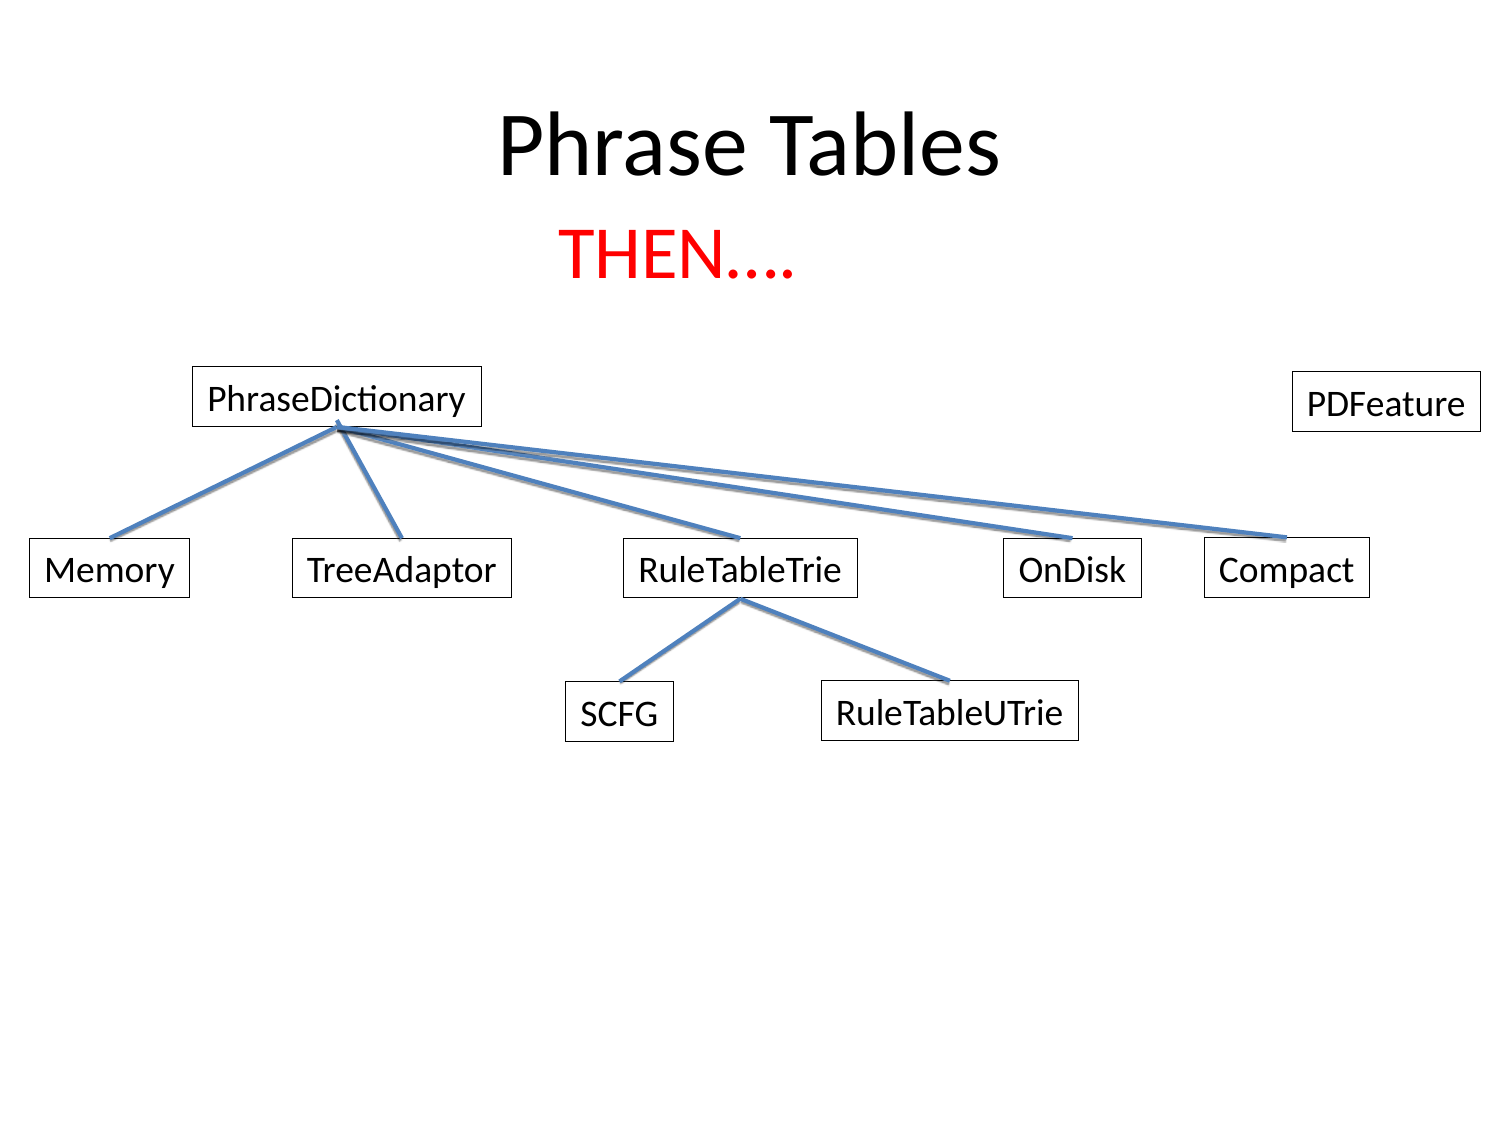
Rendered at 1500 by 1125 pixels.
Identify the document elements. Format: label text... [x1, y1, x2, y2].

text_box SCFG [565, 681, 674, 742]
text_box PDFeature [1292, 371, 1481, 432]
text_box PhraseDictionary [192, 366, 482, 427]
title Phrase Tables [75, 45, 1425, 233]
text_box RuleTableUTrie [821, 680, 1079, 741]
text_box OnDisk [1003, 538, 1142, 598]
text_box TreeAdaptor [292, 538, 512, 598]
text_box RuleTableTrie [623, 538, 858, 598]
text_box Memory [29, 538, 190, 598]
text_box Compact [1204, 537, 1370, 598]
text_box THEN…. [543, 195, 813, 301]
